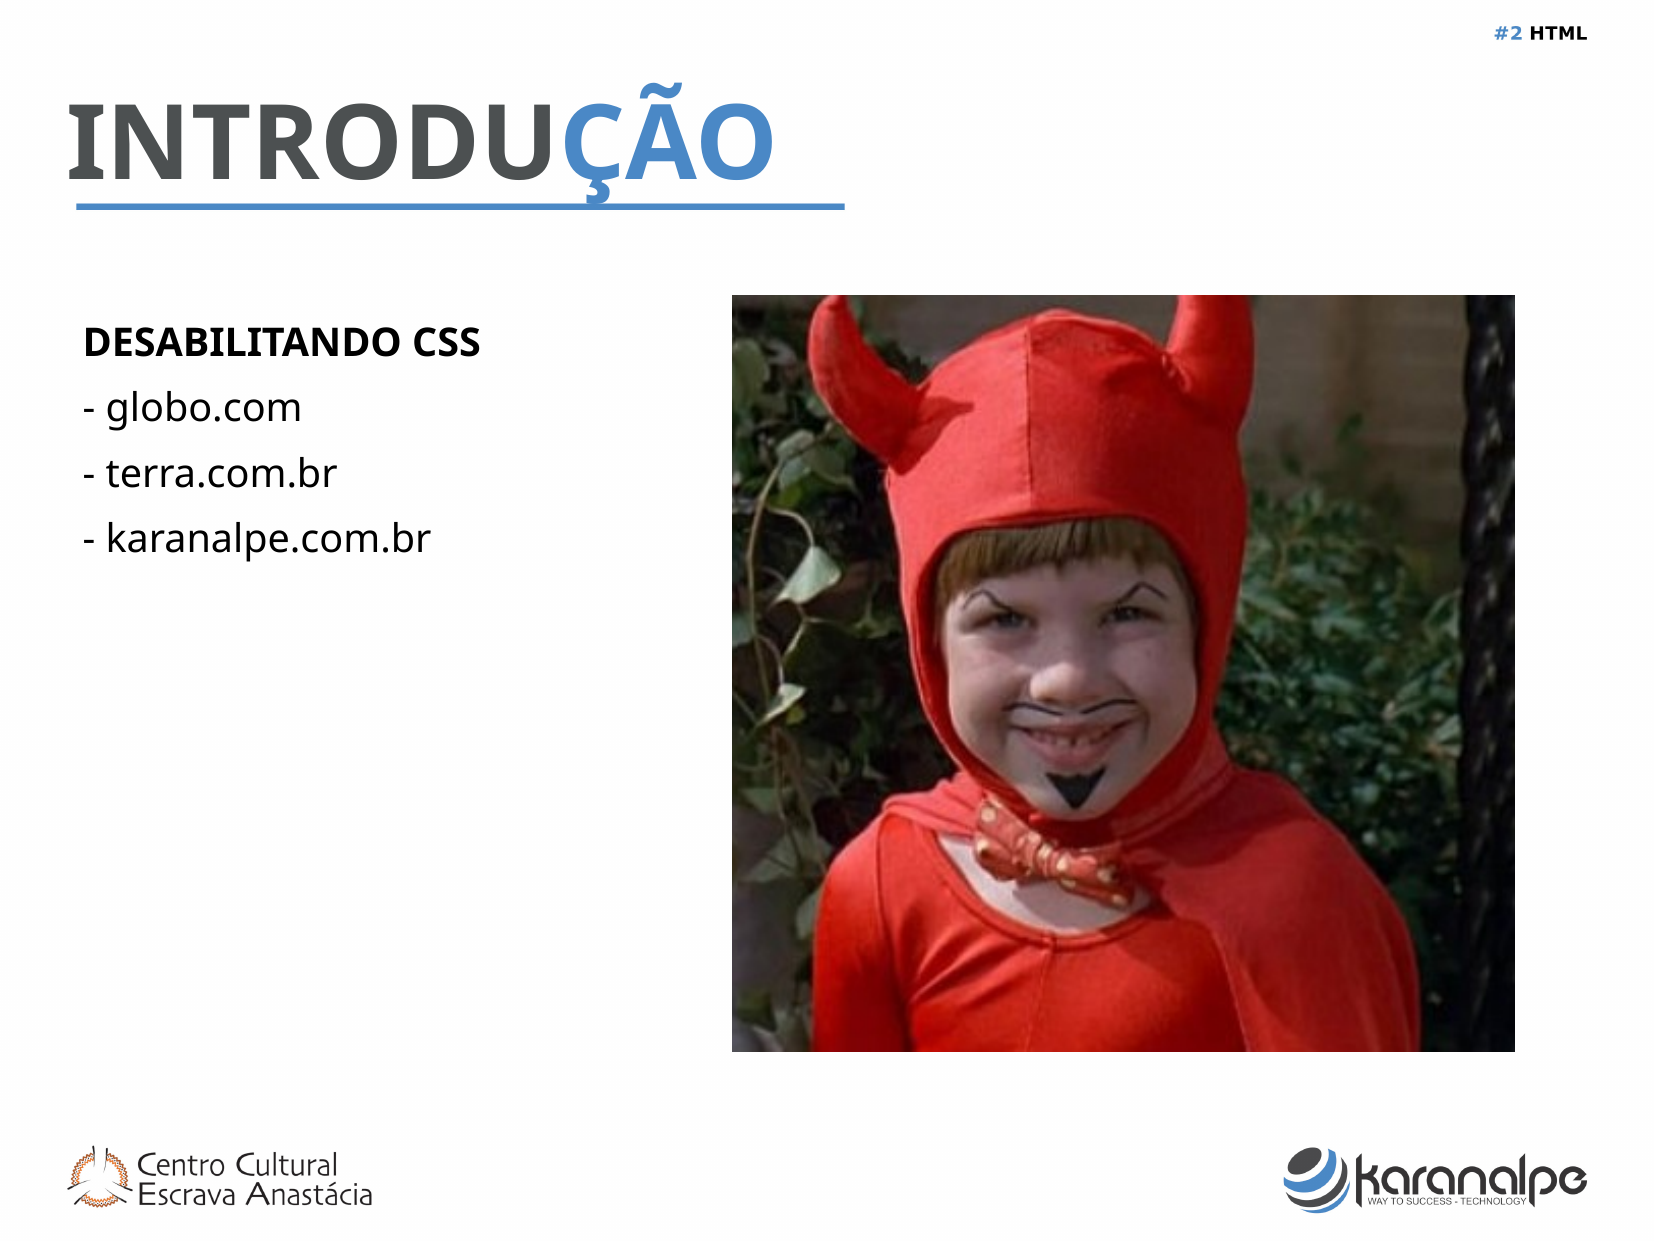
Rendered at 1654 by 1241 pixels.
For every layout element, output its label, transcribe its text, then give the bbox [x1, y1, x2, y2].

title INTRODUÇÃO [66, 35, 1555, 243]
picture [0, 0, 1654, 1241]
list DESABILITANDO CSS - globo.com - terra.com.br - karanalpe.com.br [82, 313, 768, 1099]
